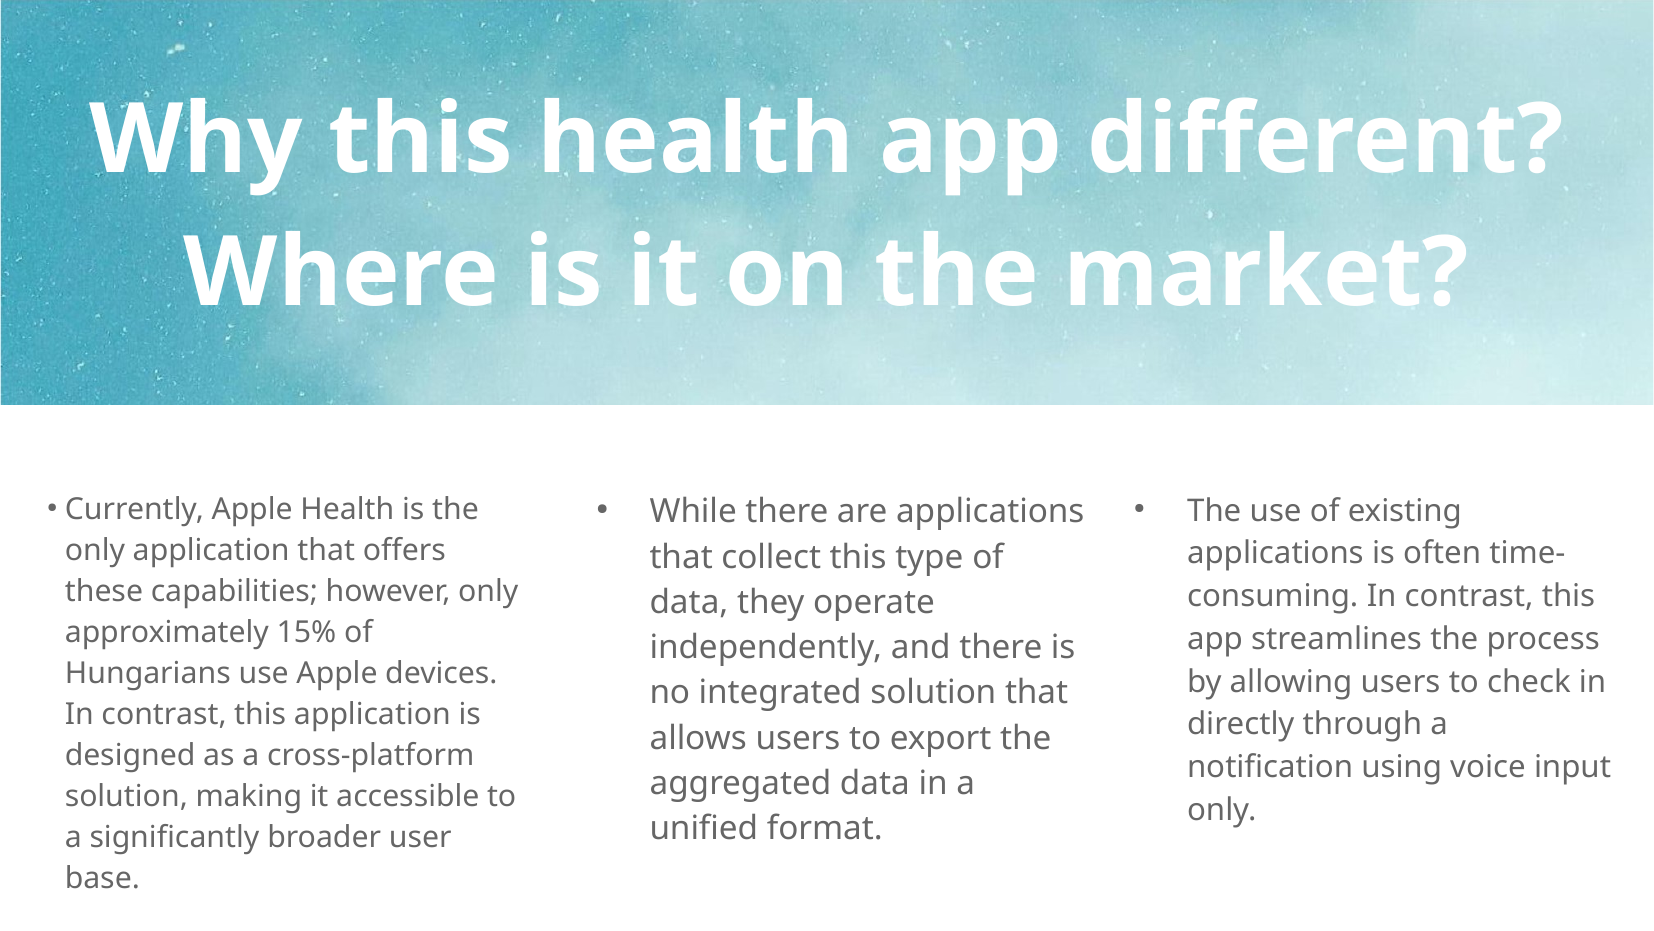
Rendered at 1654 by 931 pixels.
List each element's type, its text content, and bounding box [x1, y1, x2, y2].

picture [2, 1, 1653, 405]
list While there are applications that collect this type of data, they operate independently, and there is no integrated solution that allows users to export the aggregated data in a unified format. [578, 487, 1088, 863]
title Why this health app different? Where is it on the market? [82, 53, 1571, 349]
list Currently, Apple Health is the only application that offers these capabilities; however, only approximately 15% of Hungarians use Apple devices. In contrast, this application is designed as a cross-platform solution, making it accessible to a significantly broader user base. [41, 487, 526, 901]
list The use of existing applications is often time-consuming. In contrast, this app streamlines the process by allowing users to check in directly through a notification using voice input only. [1116, 487, 1613, 863]
